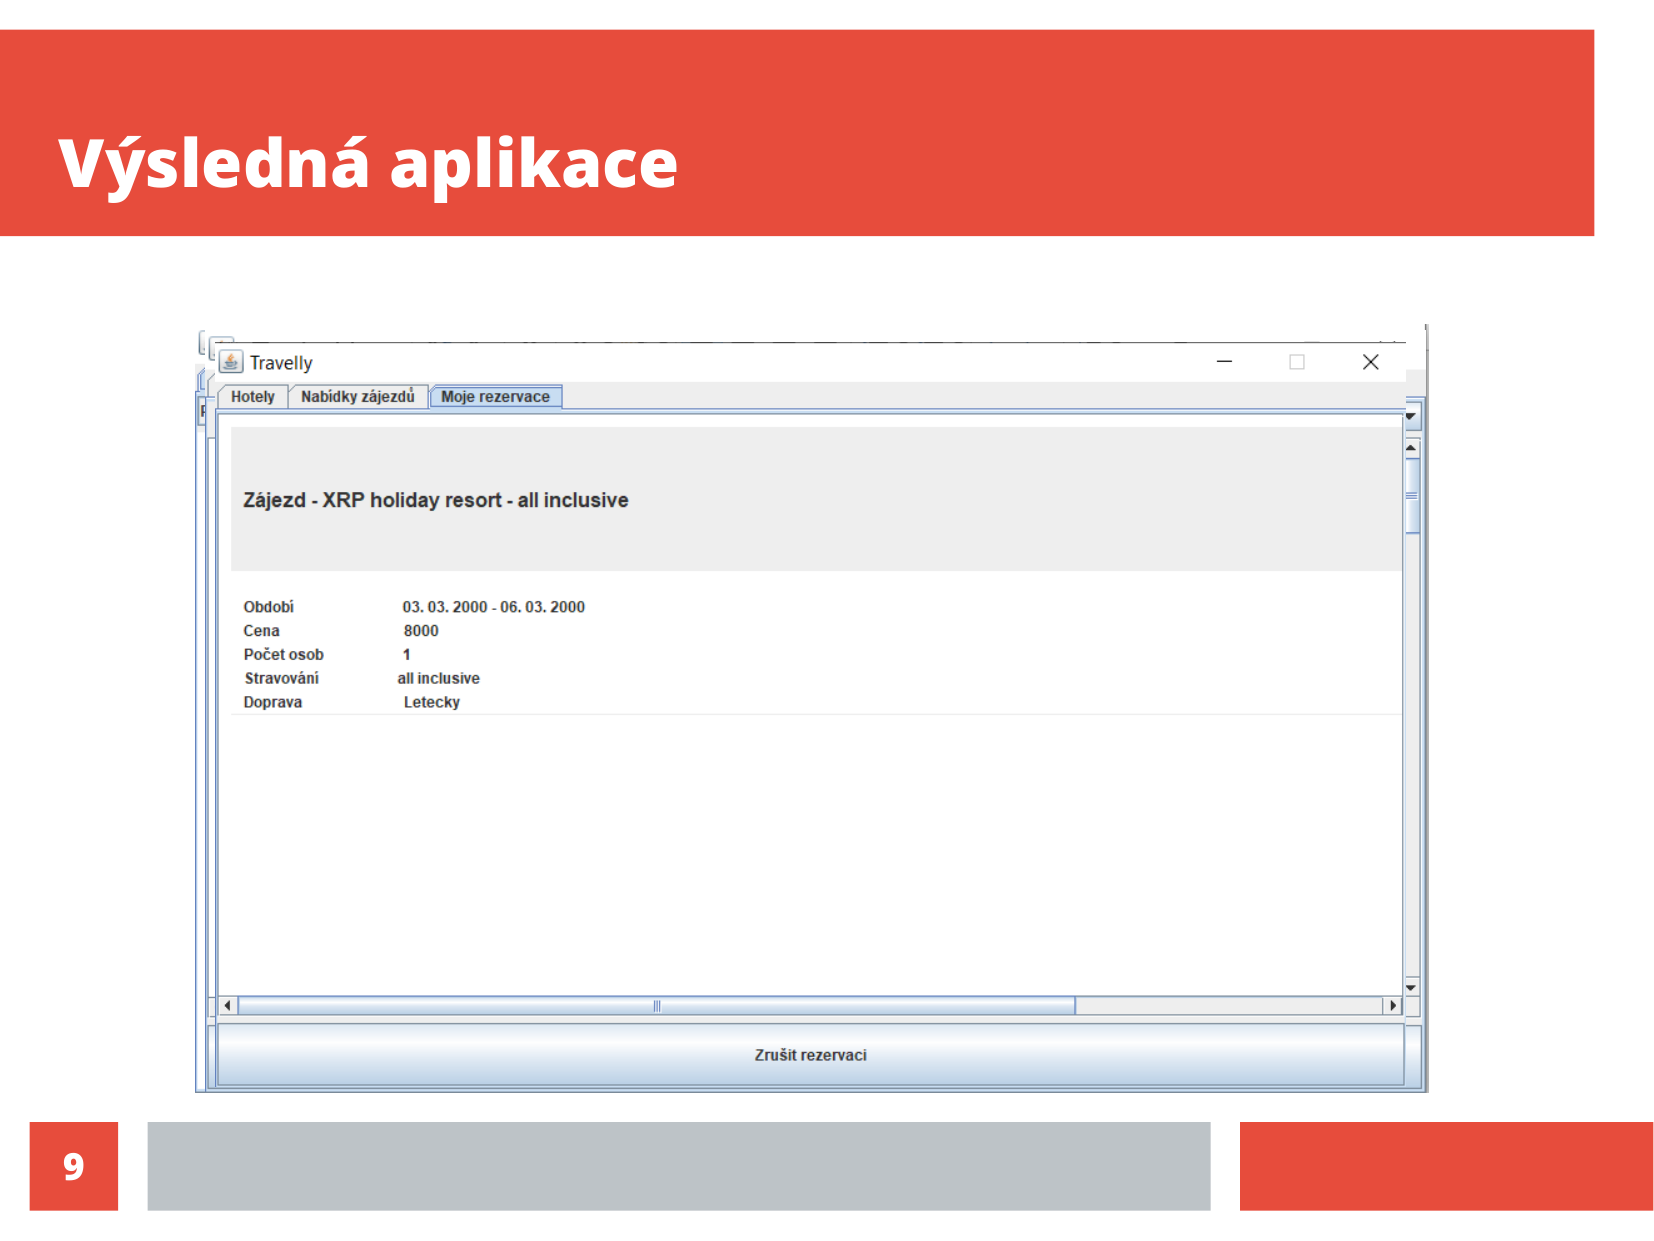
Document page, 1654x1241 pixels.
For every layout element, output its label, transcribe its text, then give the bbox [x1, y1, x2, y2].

picture [195, 324, 1429, 1093]
title Výsledná aplikace [59, 59, 1595, 207]
